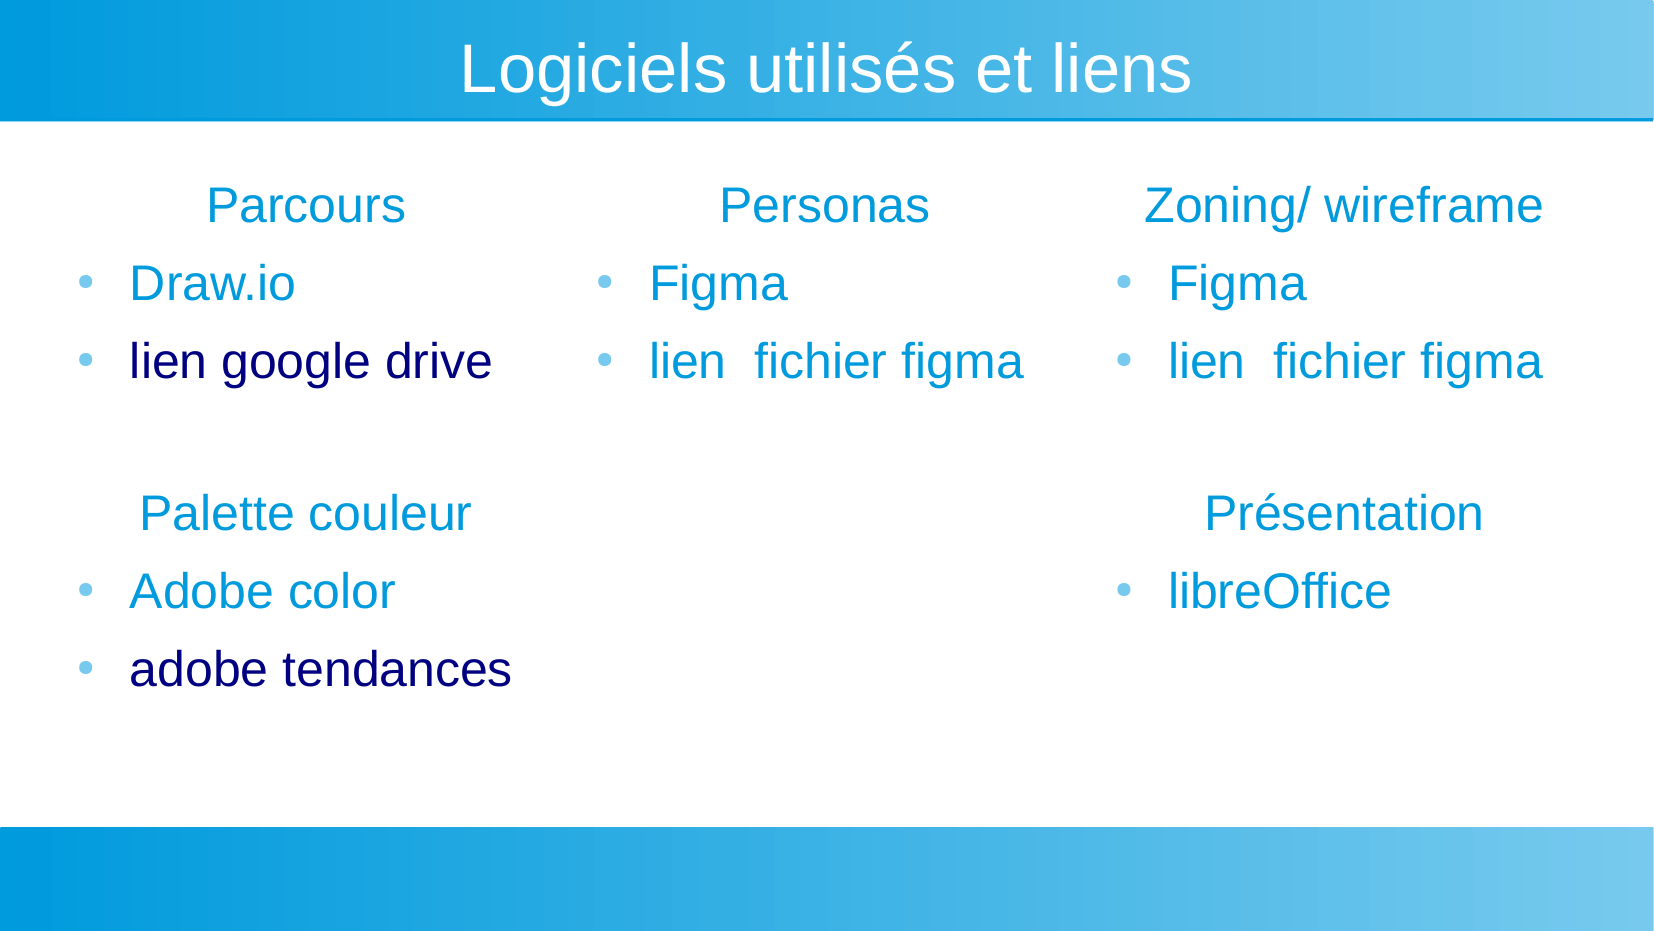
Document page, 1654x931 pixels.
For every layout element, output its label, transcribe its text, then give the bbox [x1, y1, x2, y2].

title Logiciels utilisés et liens [59, 29, 1595, 108]
list Palette couleur Adobe color adobe tendances [59, 485, 554, 768]
list Présentation libreOffice [1097, 485, 1592, 768]
list Personas Figma lien fichier figma [578, 177, 1073, 389]
list Parcours Draw.io lien google drive [59, 177, 554, 459]
list Zoning/ wireframe Figma lien fichier figma [1097, 177, 1592, 459]
